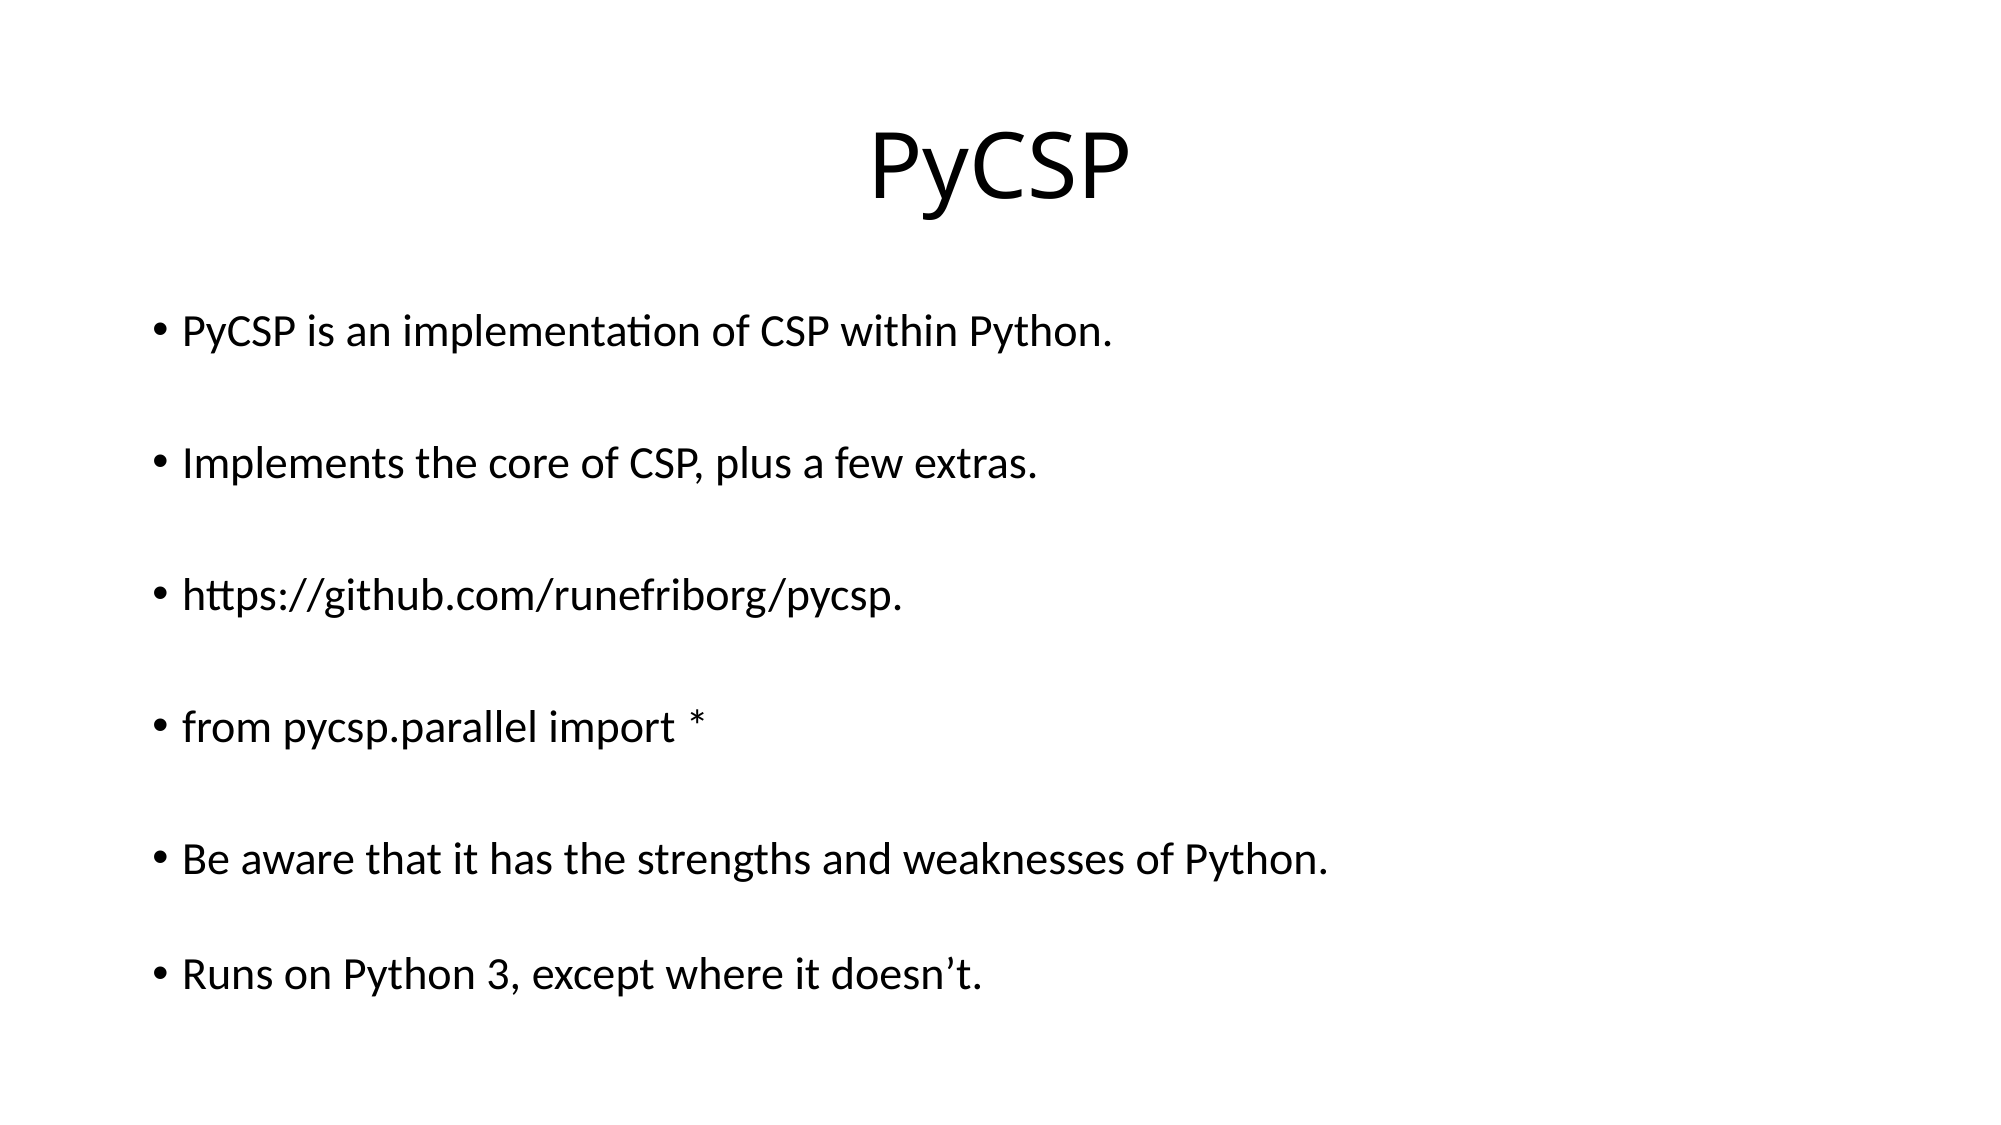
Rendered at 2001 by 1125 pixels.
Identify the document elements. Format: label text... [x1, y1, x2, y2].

list PyCSP is an implementation of CSP within Python. Implements the core of CSP, plus a few extras. https://github.com/runefriborg/pycsp. from pycsp.parallel import * Be aware that it has the strengths and weaknesses of Python. Runs on Python 3, except where it doesn’t. [137, 299, 1863, 1014]
title PyCSP [137, 59, 1863, 278]
